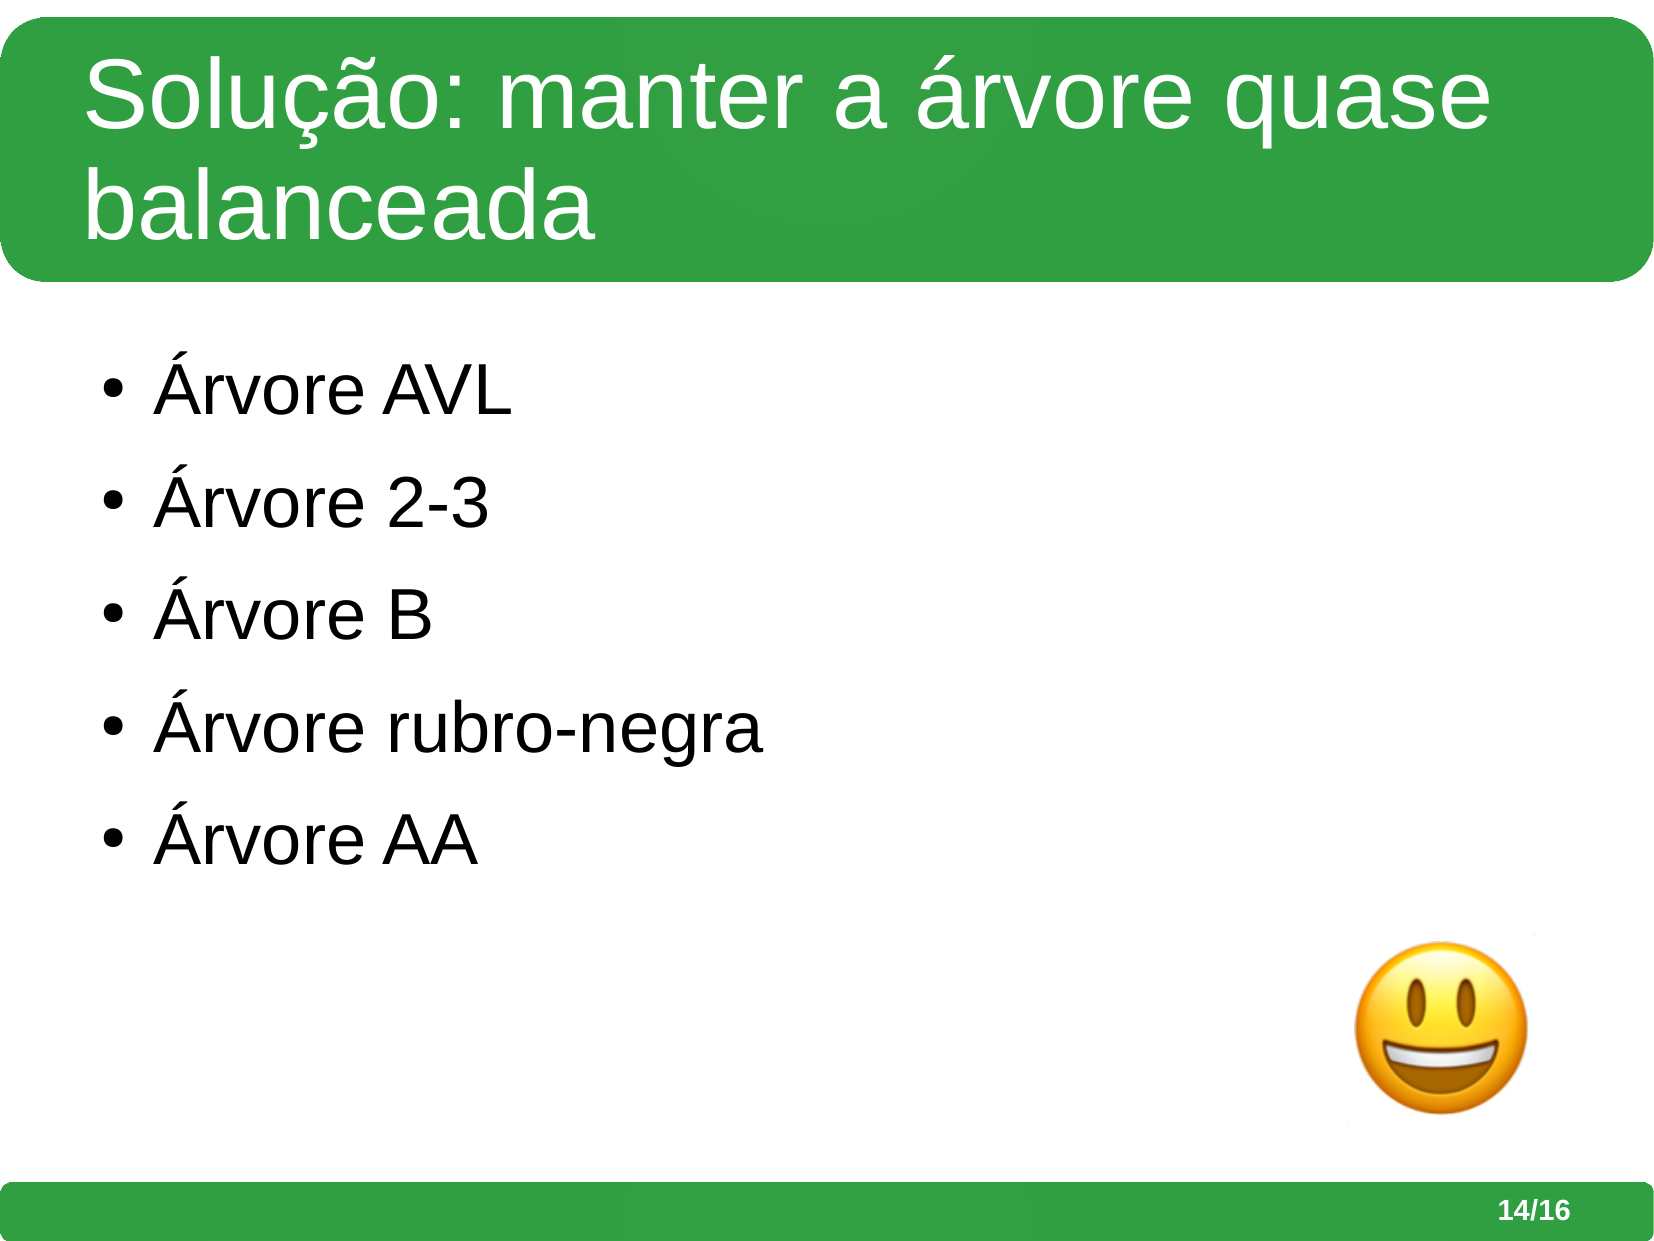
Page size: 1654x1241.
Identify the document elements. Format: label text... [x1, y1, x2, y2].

list Árvore AVL Árvore 2-3 Árvore B Árvore rubro-negra Árvore AA [82, 349, 1571, 1069]
title Solução: manter a árvore quase balanceada [82, 38, 1571, 261]
picture [1347, 934, 1536, 1123]
